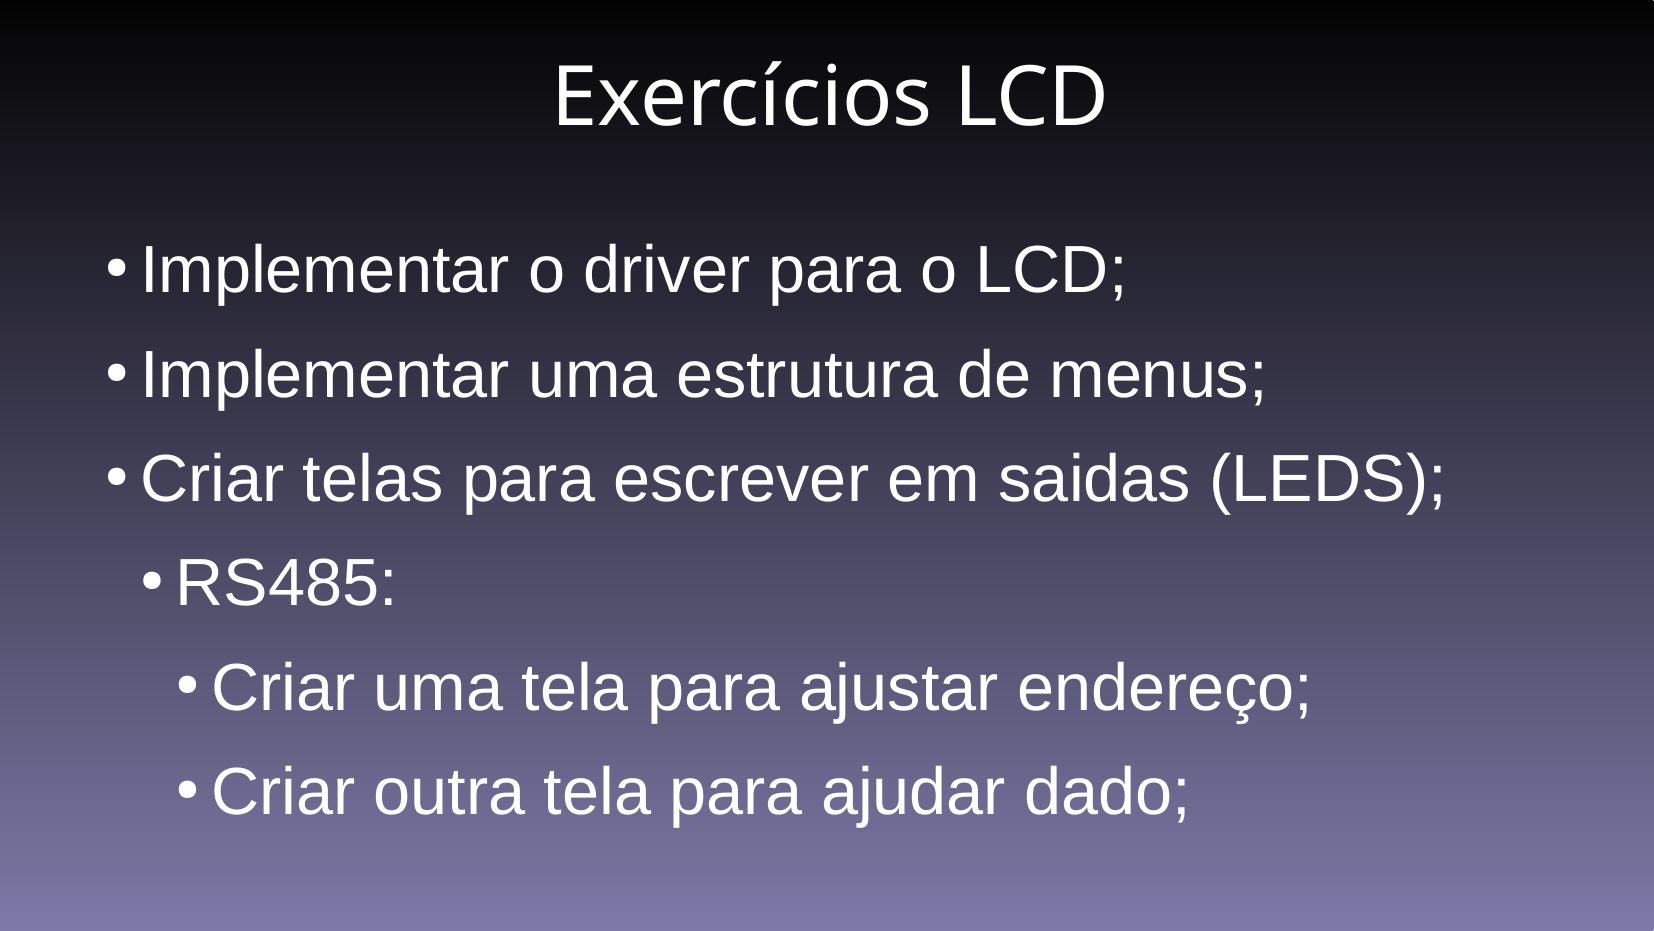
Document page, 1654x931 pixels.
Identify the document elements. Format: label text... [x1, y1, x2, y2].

text_box Implementar o driver para o LCD; Implementar uma estrutura de menus; Criar telas para escrever em saidas (LEDS); RS485: Criar uma tela para ajustar endereço; Criar outra tela para ajudar dado; [90, 225, 1561, 833]
title Exercícios LCD [86, 15, 1576, 171]
